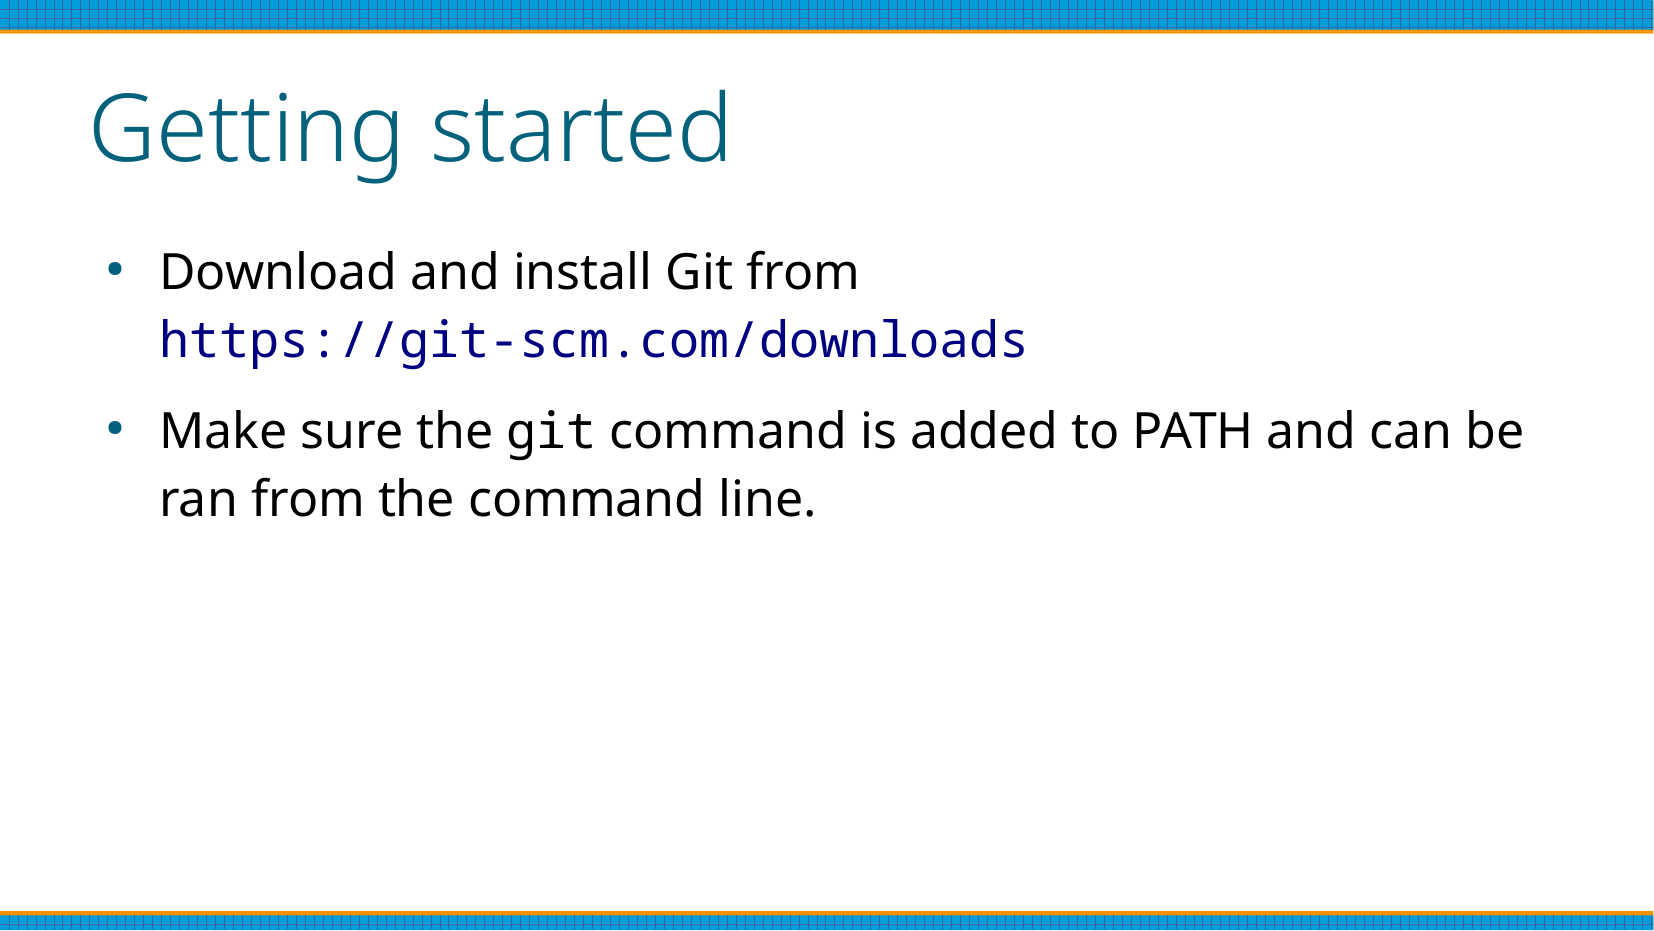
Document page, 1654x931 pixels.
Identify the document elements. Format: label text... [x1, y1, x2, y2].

title Getting started [88, 44, 1565, 207]
list Download and install Git from https://git-scm.com/downloads Make sure the git command is added to PATH and can be ran from the command line. [88, 236, 1565, 901]
